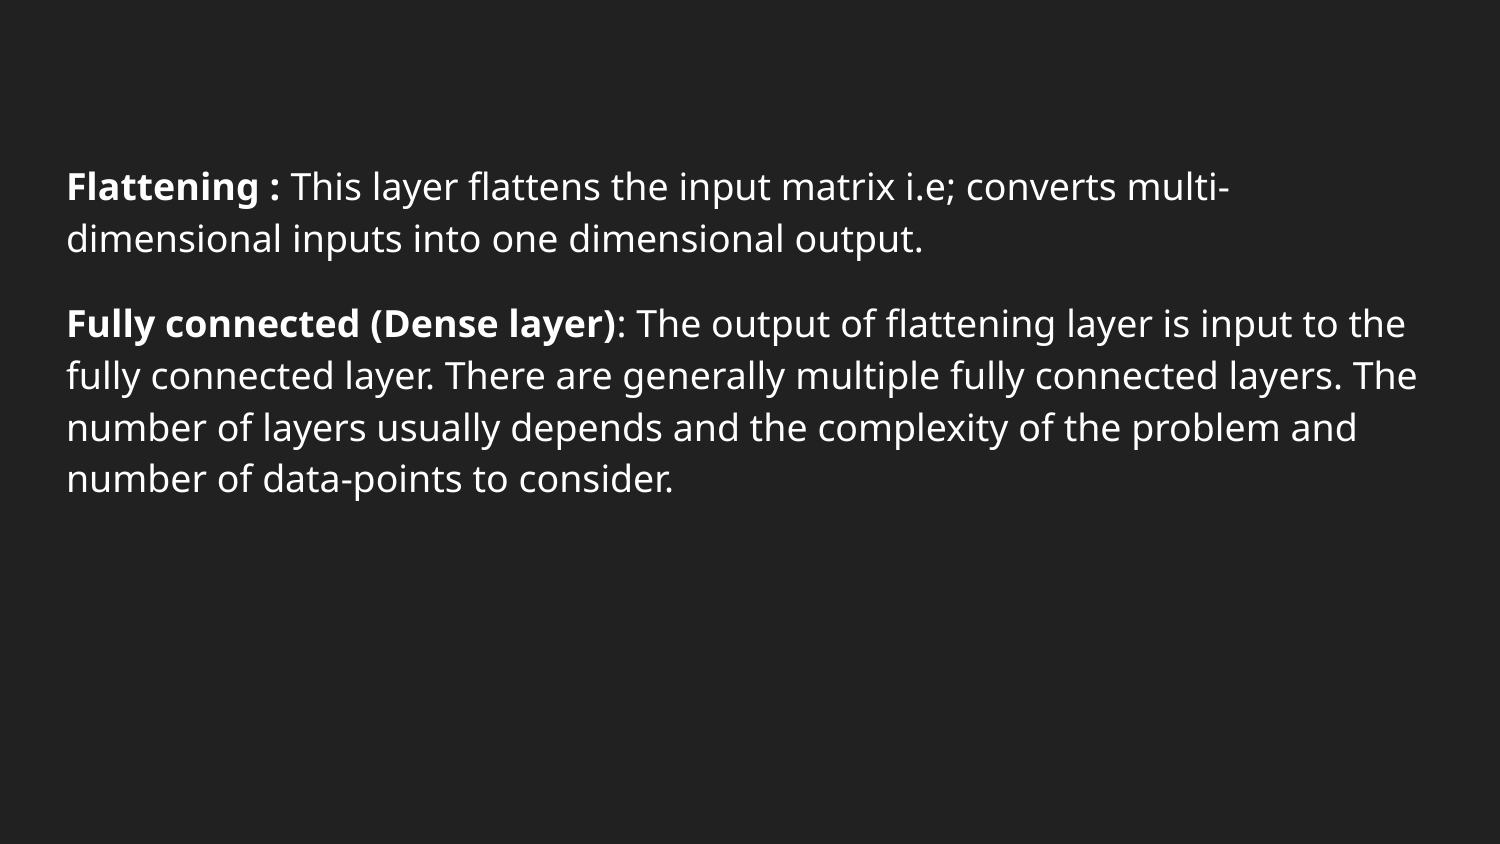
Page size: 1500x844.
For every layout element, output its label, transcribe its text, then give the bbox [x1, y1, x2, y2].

list Flattening : This layer flattens the input matrix i.e; converts multi-dimensional inputs into one dimensional output. Fully connected (Dense layer): The output of flattening layer is input to the fully connected layer. There are generally multiple fully connected layers. The number of layers usually depends and the complexity of the problem and number of data-points to consider. [51, 141, 1449, 703]
